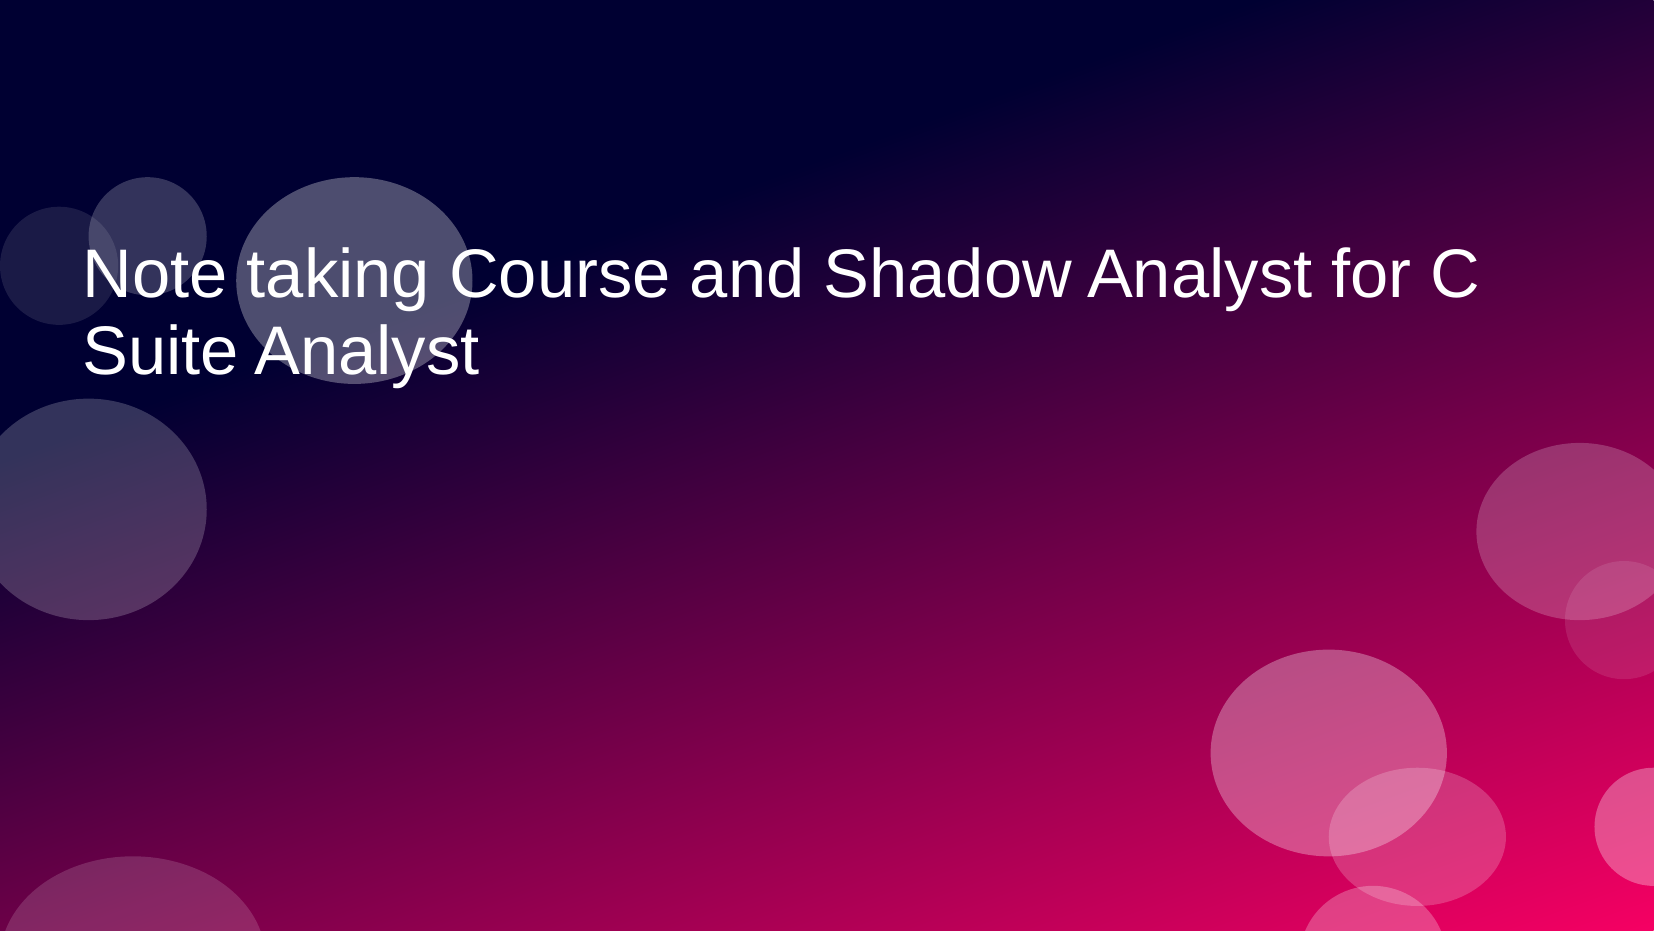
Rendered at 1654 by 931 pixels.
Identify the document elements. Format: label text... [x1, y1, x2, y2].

title Note taking Course and Shadow Analyst for C Suite Analyst [82, 234, 1571, 390]
